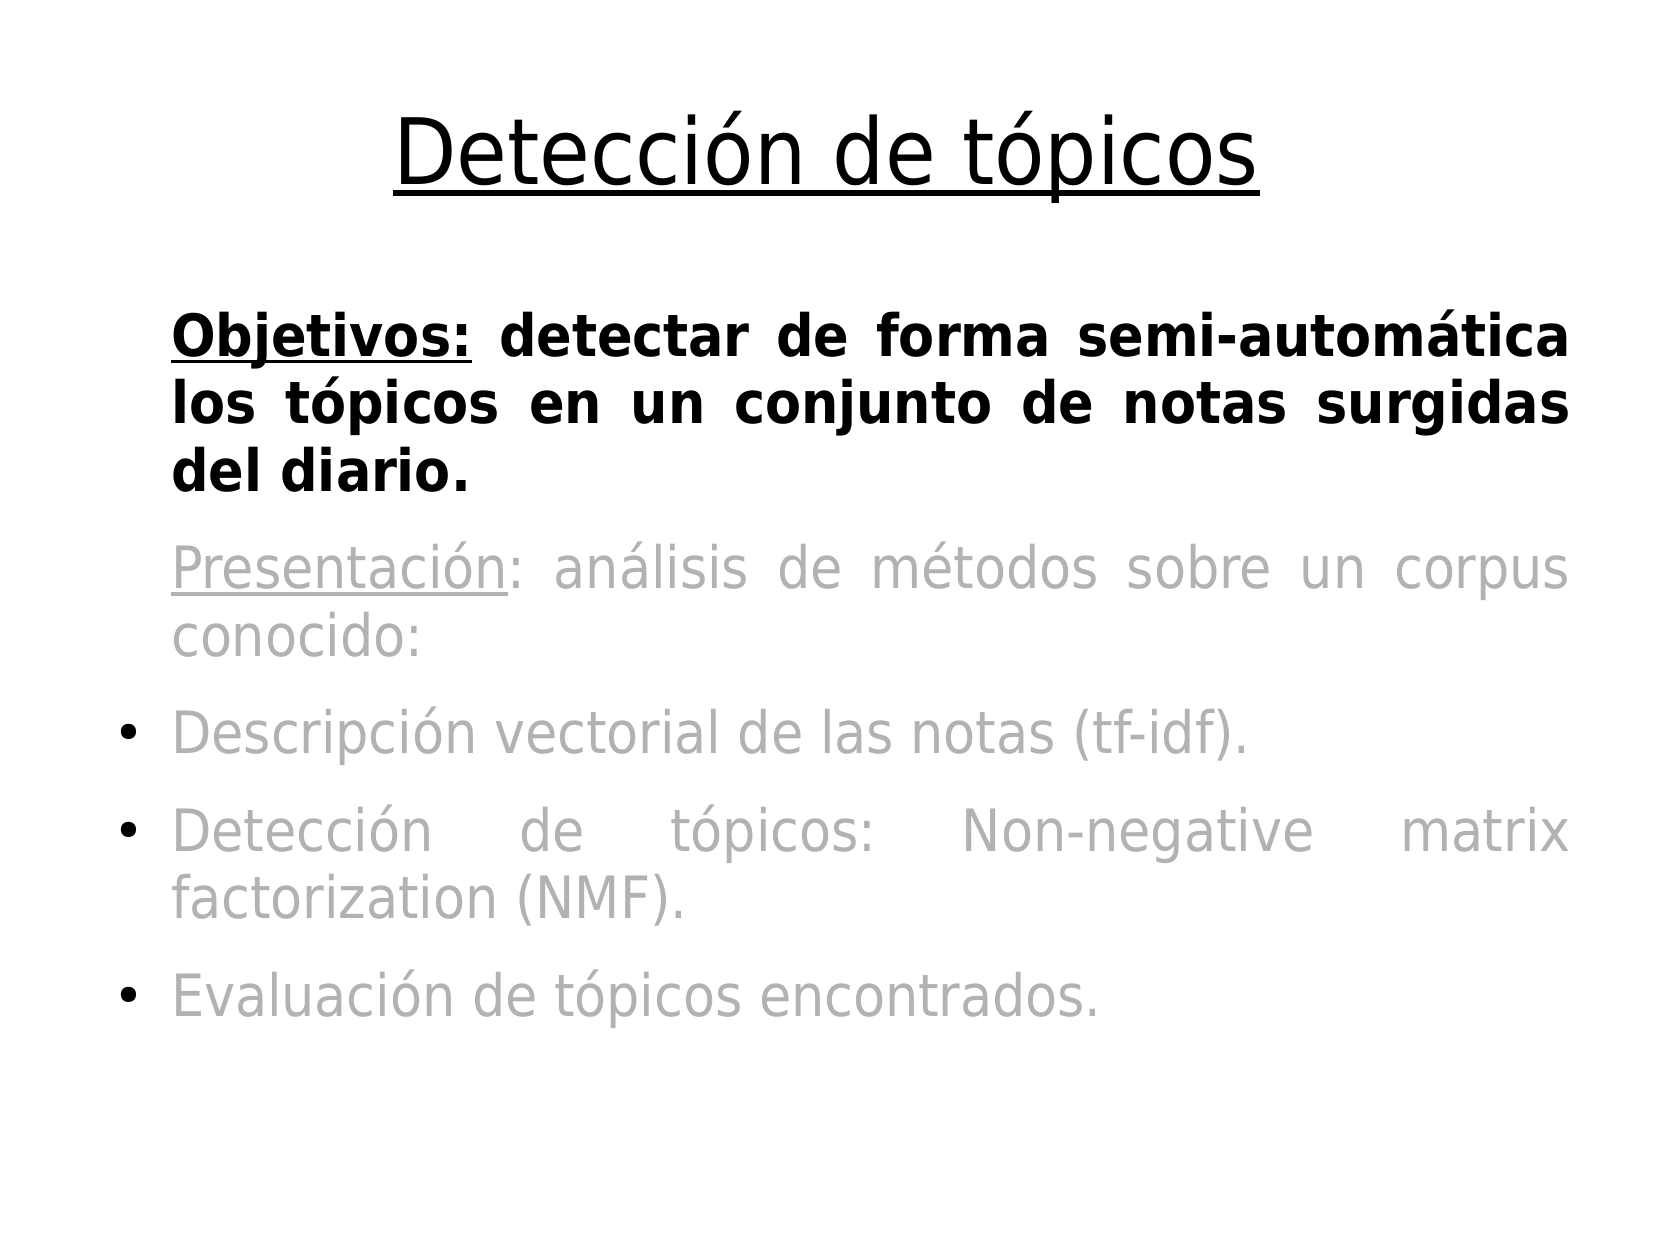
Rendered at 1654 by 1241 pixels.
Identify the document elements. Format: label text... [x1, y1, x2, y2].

list Objetivos: detectar de forma semi-automática los tópicos en un conjunto de notas surgidas del diario. Presentación: análisis de métodos sobre un corpus conocido: Descripción vectorial de las notas (tf-idf). Detección de tópicos: Non-negative matrix factorization (NMF). Evaluación de tópicos encontrados. [100, 302, 1571, 1193]
title Detección de tópicos [82, 49, 1571, 257]
